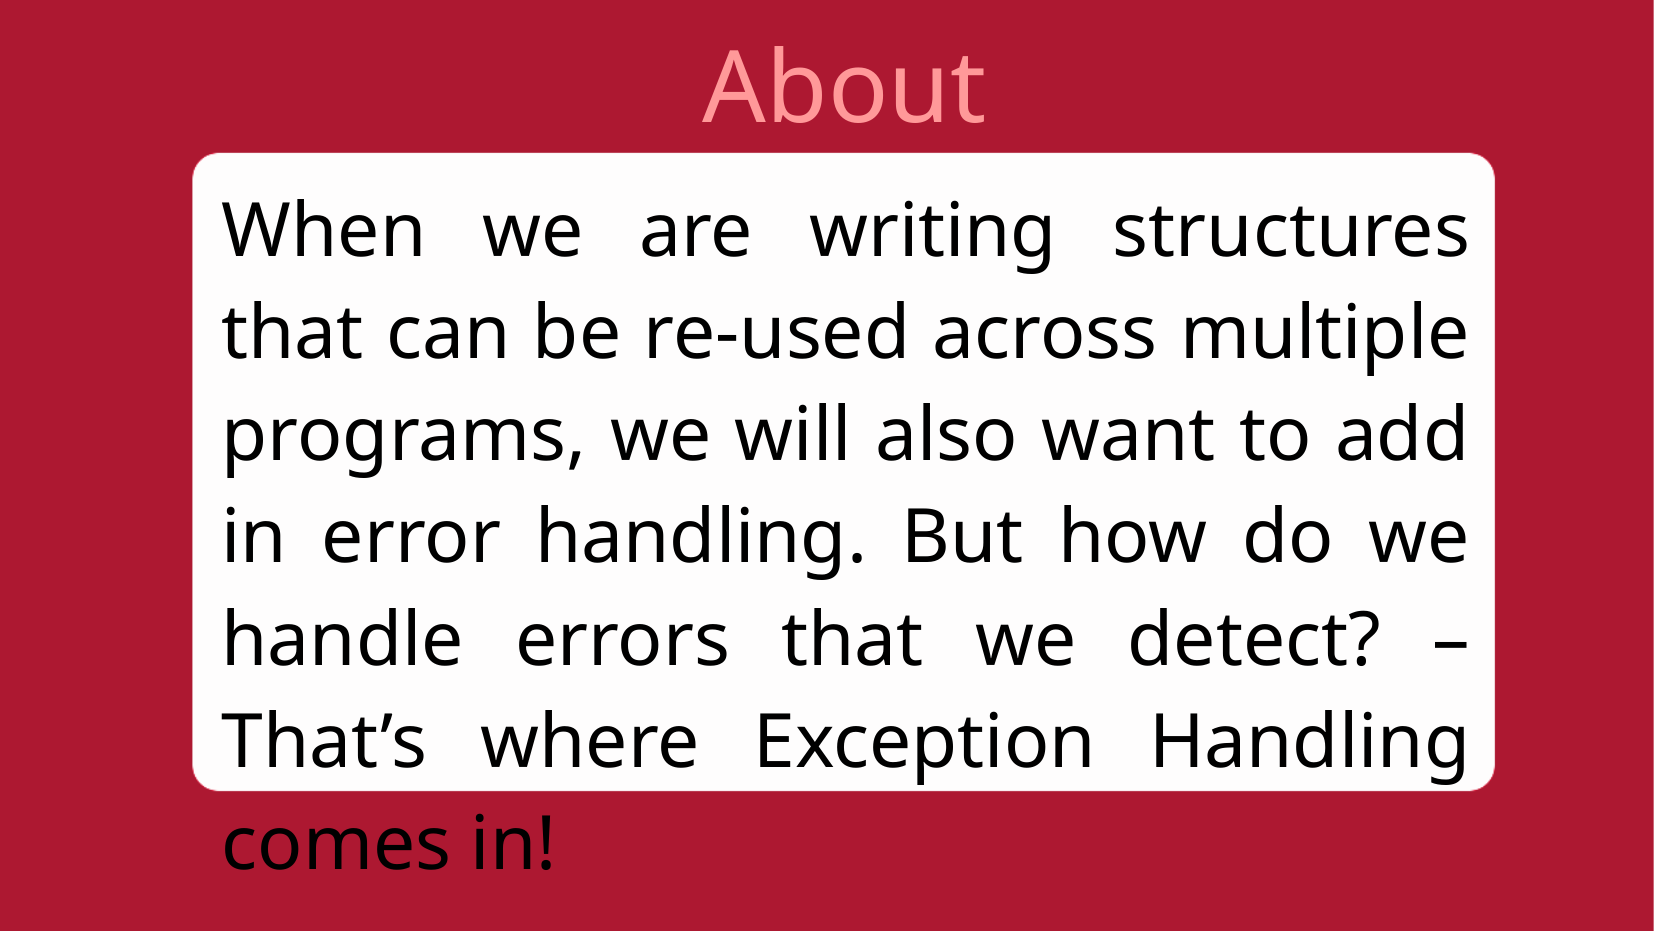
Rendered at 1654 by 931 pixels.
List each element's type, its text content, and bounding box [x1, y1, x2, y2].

picture [0, 0, 1654, 931]
text_box When we are writing structures that can be re-used across multiple programs, we will also want to add in error handling. But how do we handle errors that we detect? – That’s where Exception Handling comes in! [221, 175, 1471, 768]
title About [193, 19, 1496, 148]
